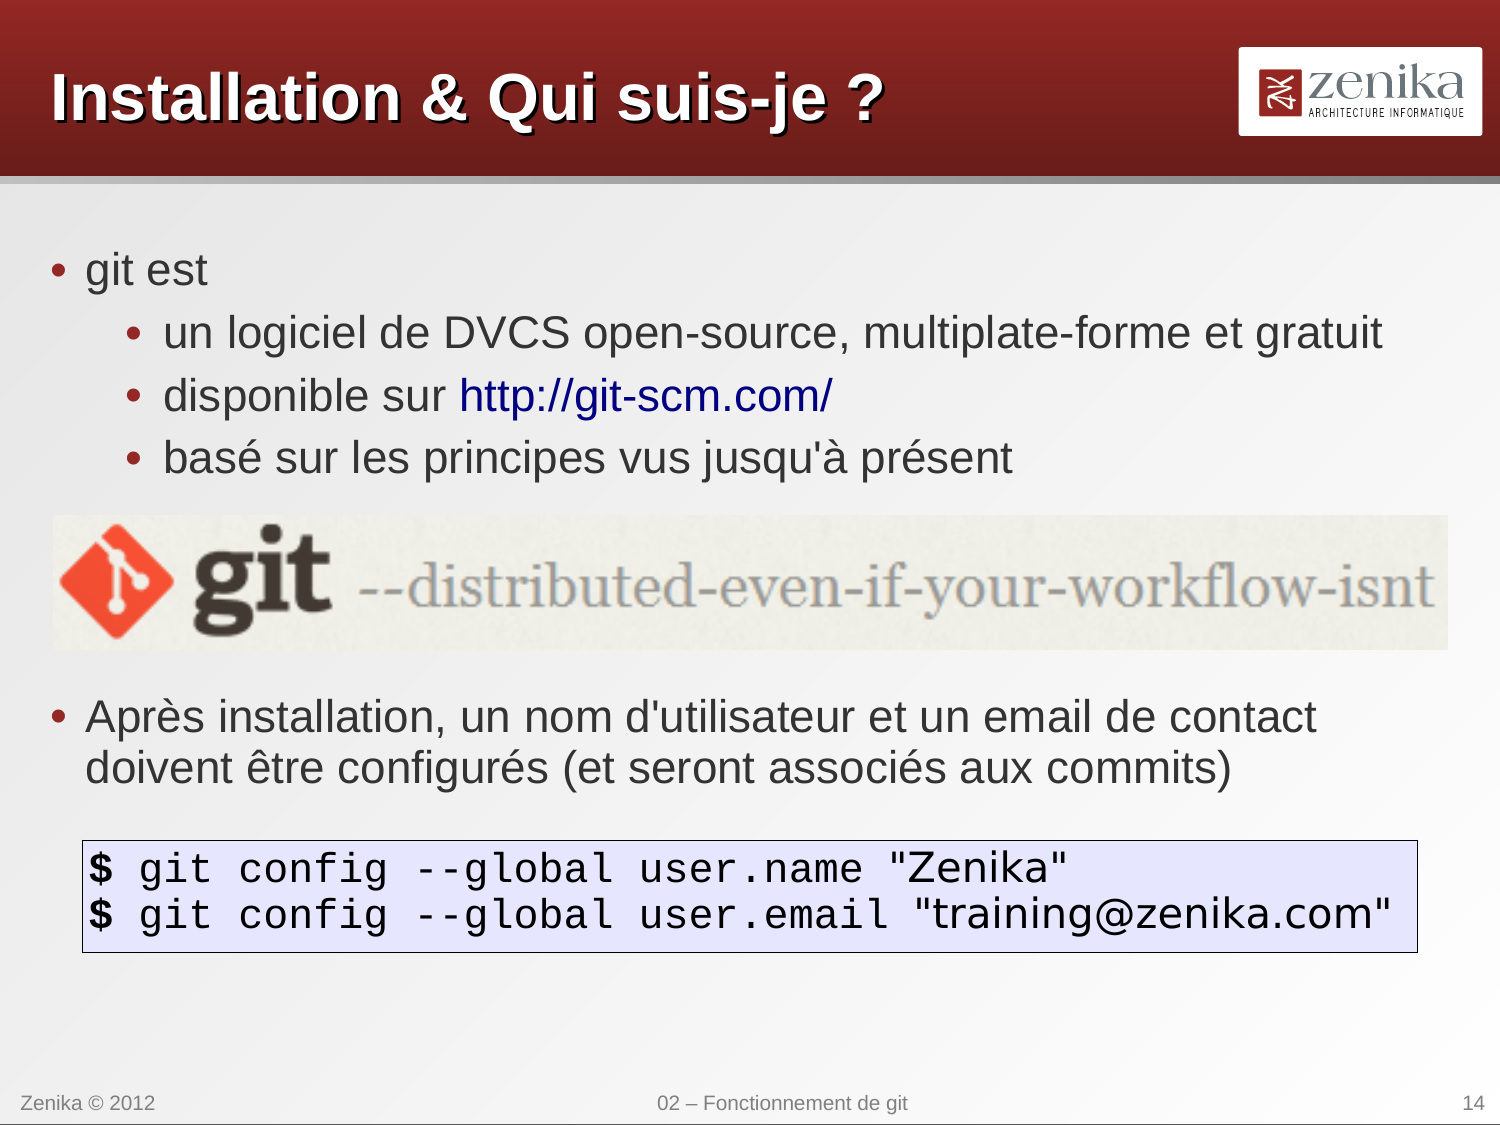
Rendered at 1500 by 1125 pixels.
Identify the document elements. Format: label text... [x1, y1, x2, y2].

list git est un logiciel de DVCS open-source, multiplate-forme et gratuit disponible sur http://git-scm.com/ basé sur les principes vus jusqu'à présent Après installation, un nom d'utilisateur et un email de contact doivent être configurés (et seront associés aux commits) [50, 244, 1435, 1125]
picture [1257, 58, 1464, 125]
table_header $ git config --global user.name "Zenika" $ git config --global user.email "training@zenika.com" [83, 841, 1417, 952]
title Installation & Qui suis-je ? [50, 15, 1206, 180]
picture [53, 515, 1448, 650]
